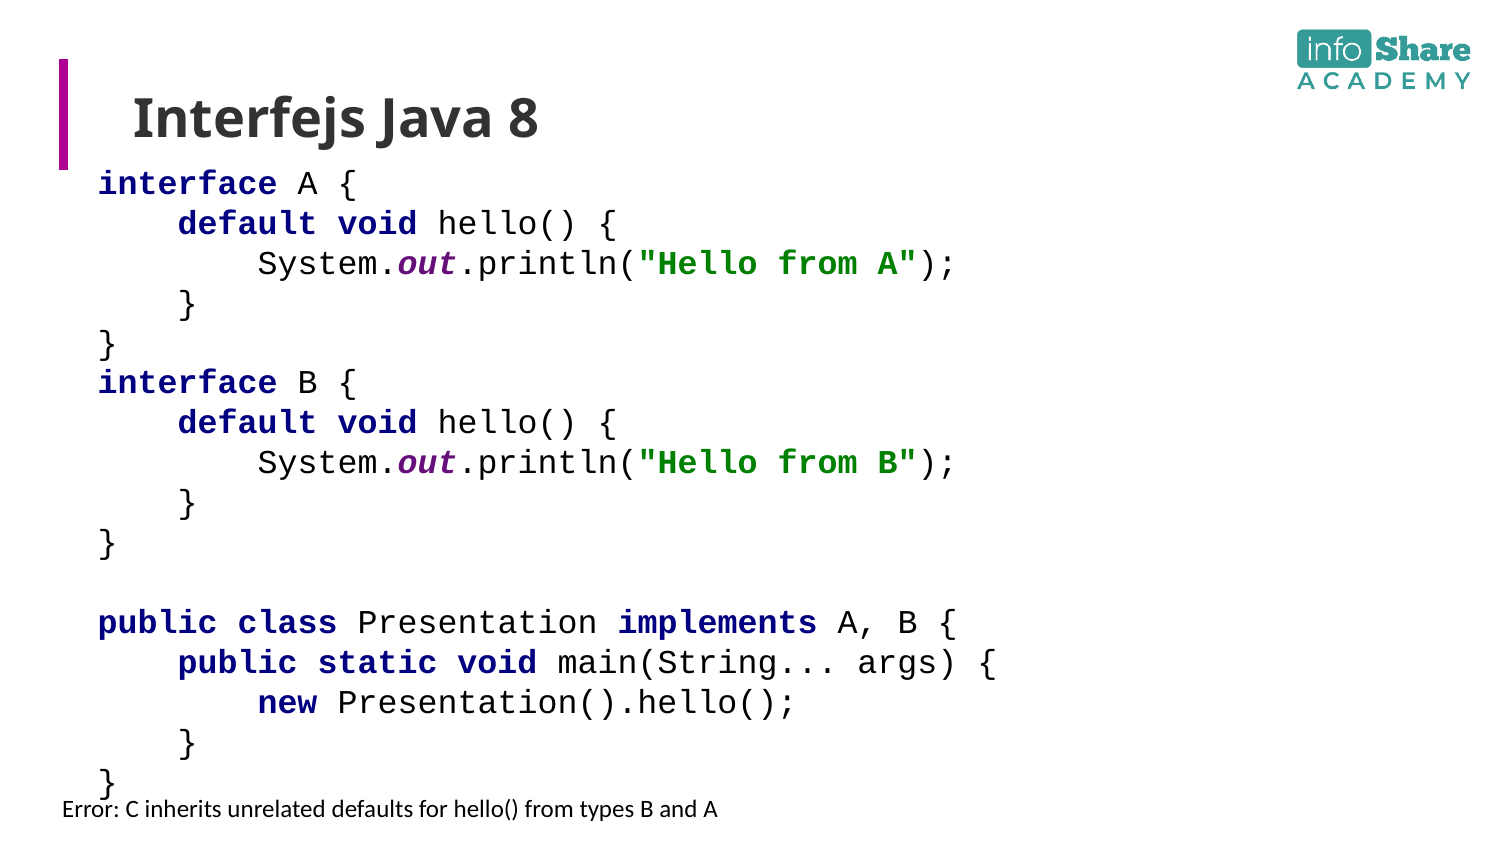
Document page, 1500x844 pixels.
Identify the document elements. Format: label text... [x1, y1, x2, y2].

text_box interface A { default void hello() { System.out.println("Hello from A"); } } interface B { default void hello() { System.out.println("Hello from B"); } } public class Presentation implements A, B { public static void main(String... args) { new Presentation().hello(); } } [82, 153, 1367, 791]
picture [1267, 0, 1500, 119]
title Interfejs Java 8 [118, 59, 1248, 153]
text_box Error: C inherits unrelated defaults for hello() from types B and A [47, 791, 1394, 839]
